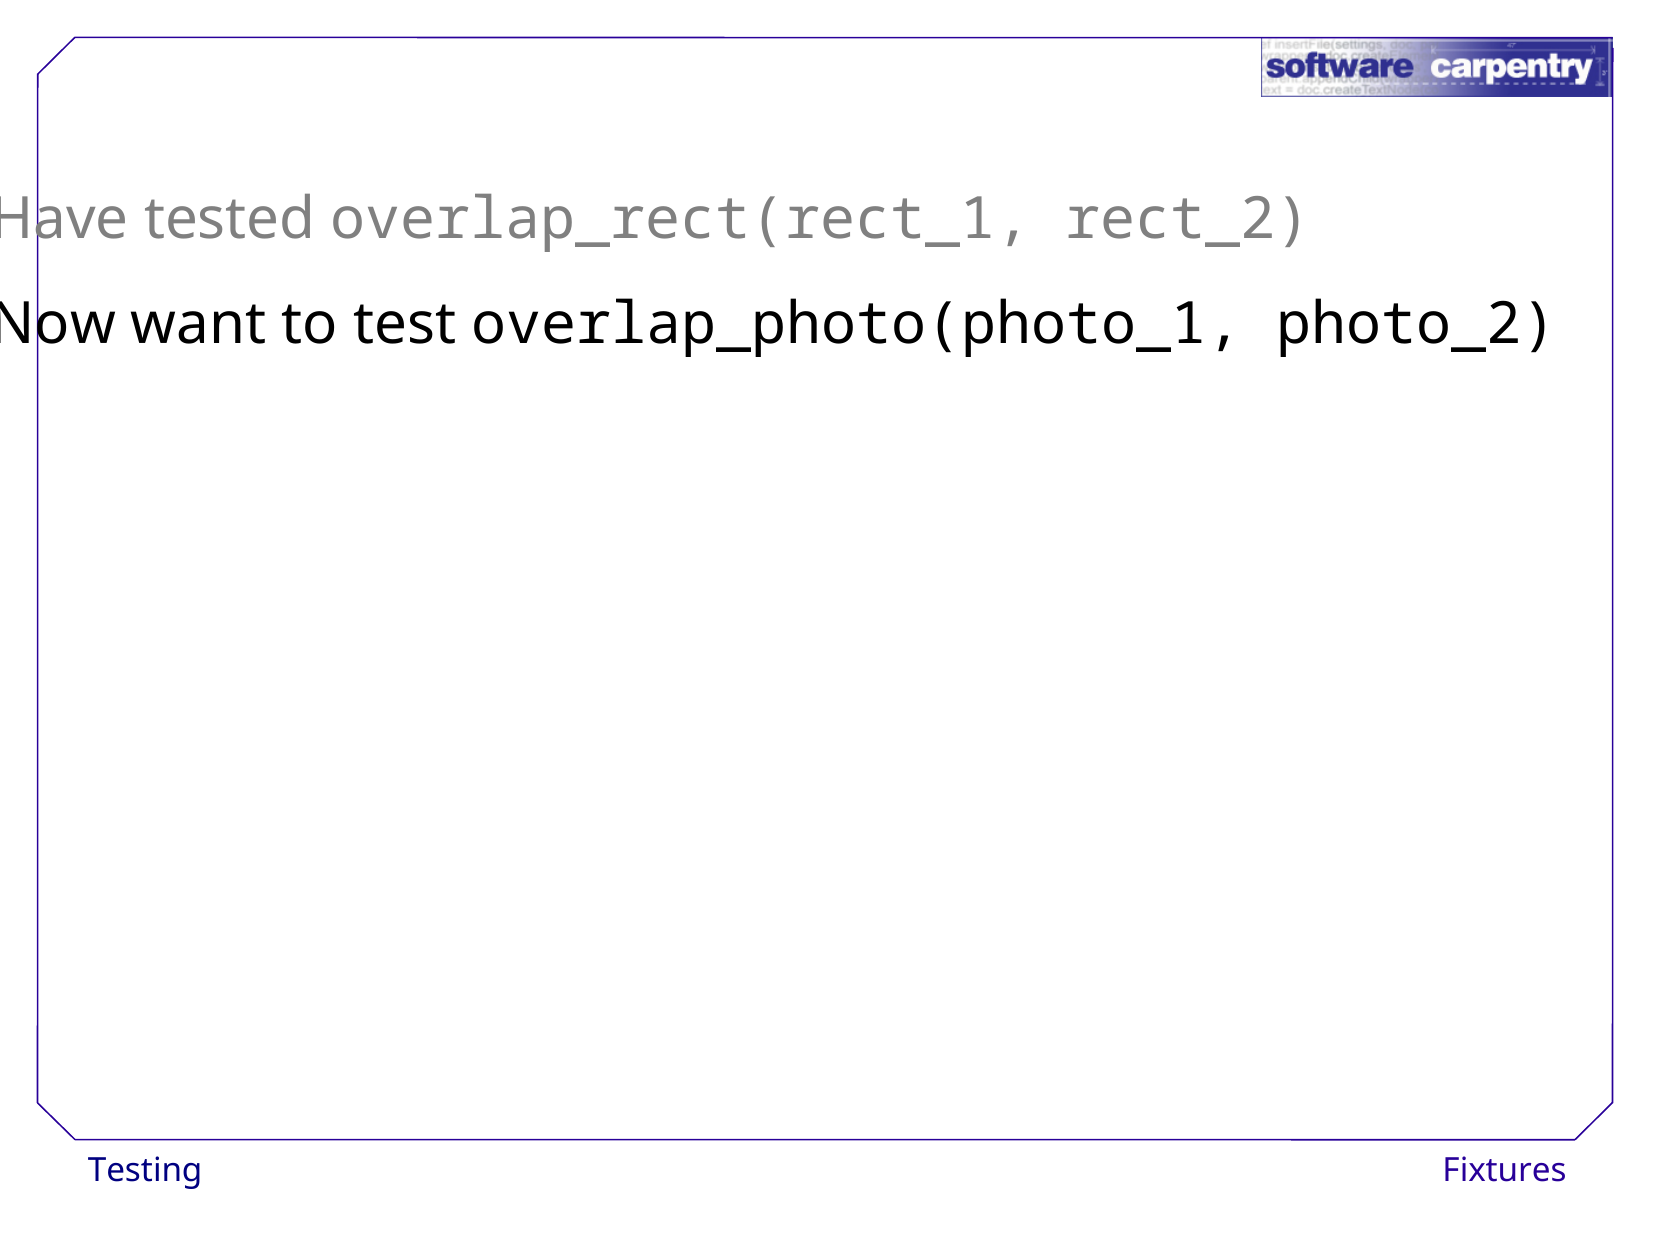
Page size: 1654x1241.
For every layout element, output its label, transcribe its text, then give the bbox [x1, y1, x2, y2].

text_box Have tested overlap_rect(rect_1, rect_2) Now want to test overlap_photo(photo_1, photo_2) [0, 137, 1654, 364]
picture [1261, 39, 1613, 97]
